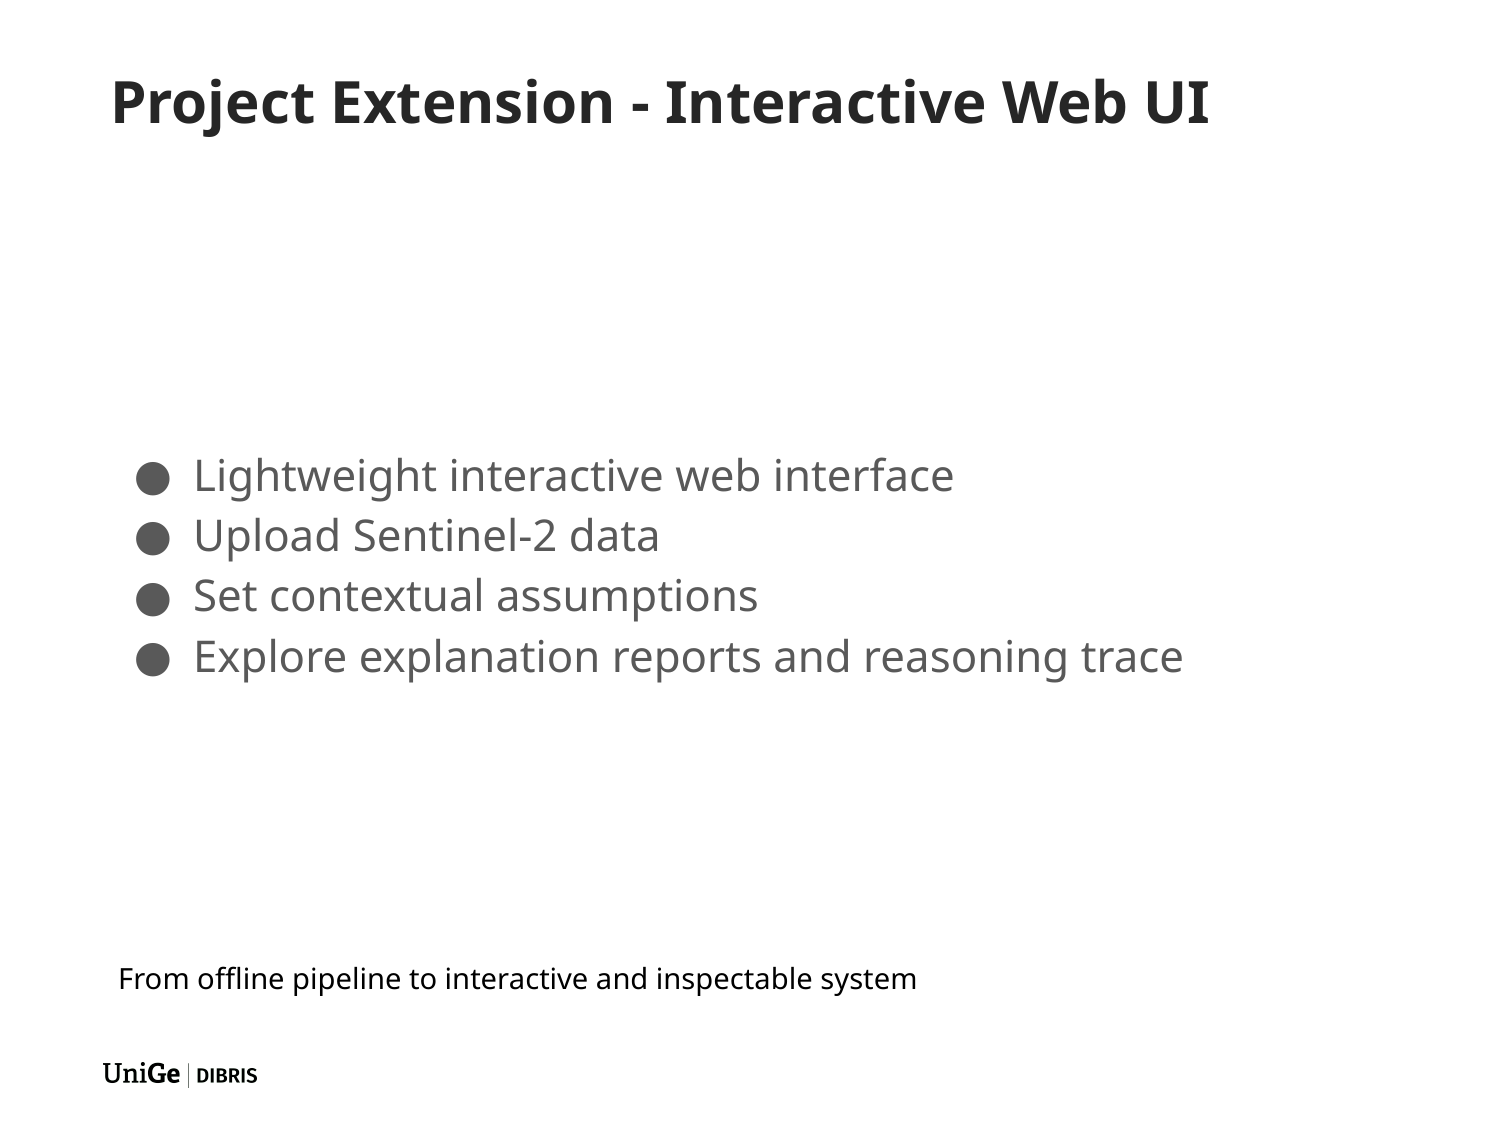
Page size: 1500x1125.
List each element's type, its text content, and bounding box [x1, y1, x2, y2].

text_box Lightweight interactive web interface Upload Sentinel-2 data Set contextual assumptions Explore explanation reports and reasoning trace [103, 306, 1397, 914]
picture [103, 1062, 257, 1088]
text_box From offline pipeline to interactive and inspectable system [103, 942, 1397, 1014]
text_box Project Extension - Interactive Web UI [95, 65, 1389, 228]
